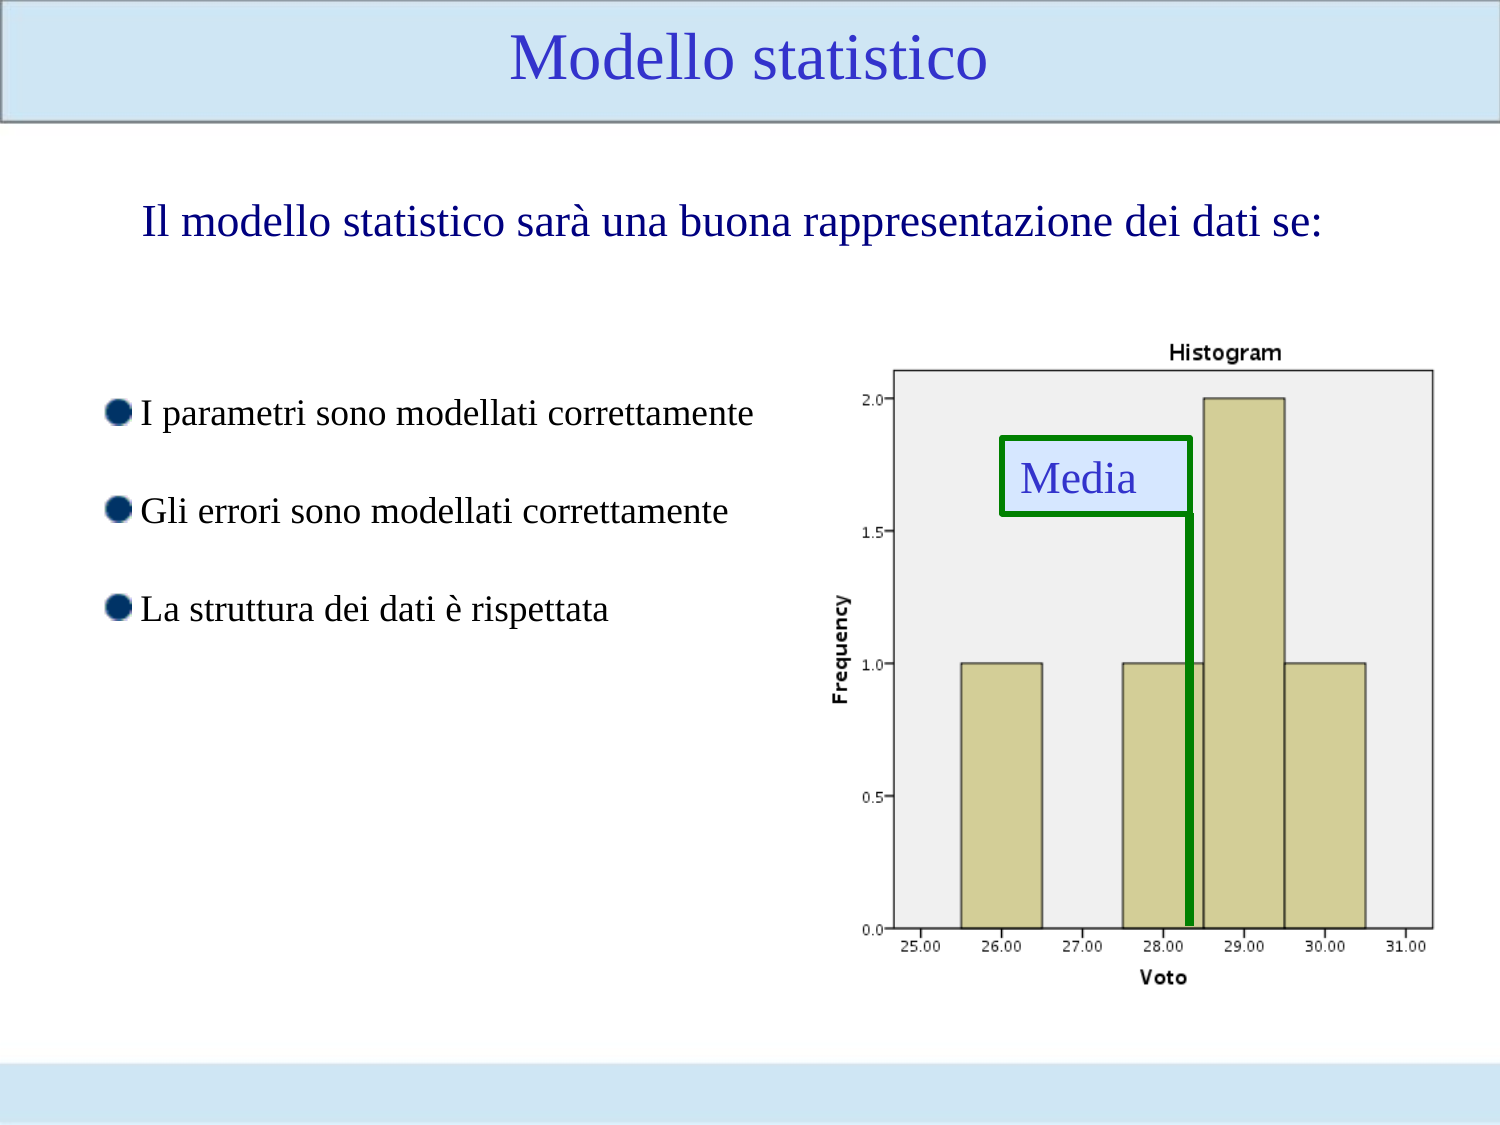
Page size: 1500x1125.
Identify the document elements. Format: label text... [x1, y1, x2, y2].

picture [0, 0, 1500, 1125]
text_box I parametri sono modellati correttamente Gli errori sono modellati correttamente La struttura dei dati è rispettata [86, 352, 987, 637]
title Modello statistico [112, 0, 1388, 147]
text_box Il modello statistico sarà una buona rappresentazione dei dati se: [96, 150, 1388, 254]
text_box Media [1002, 437, 1190, 514]
